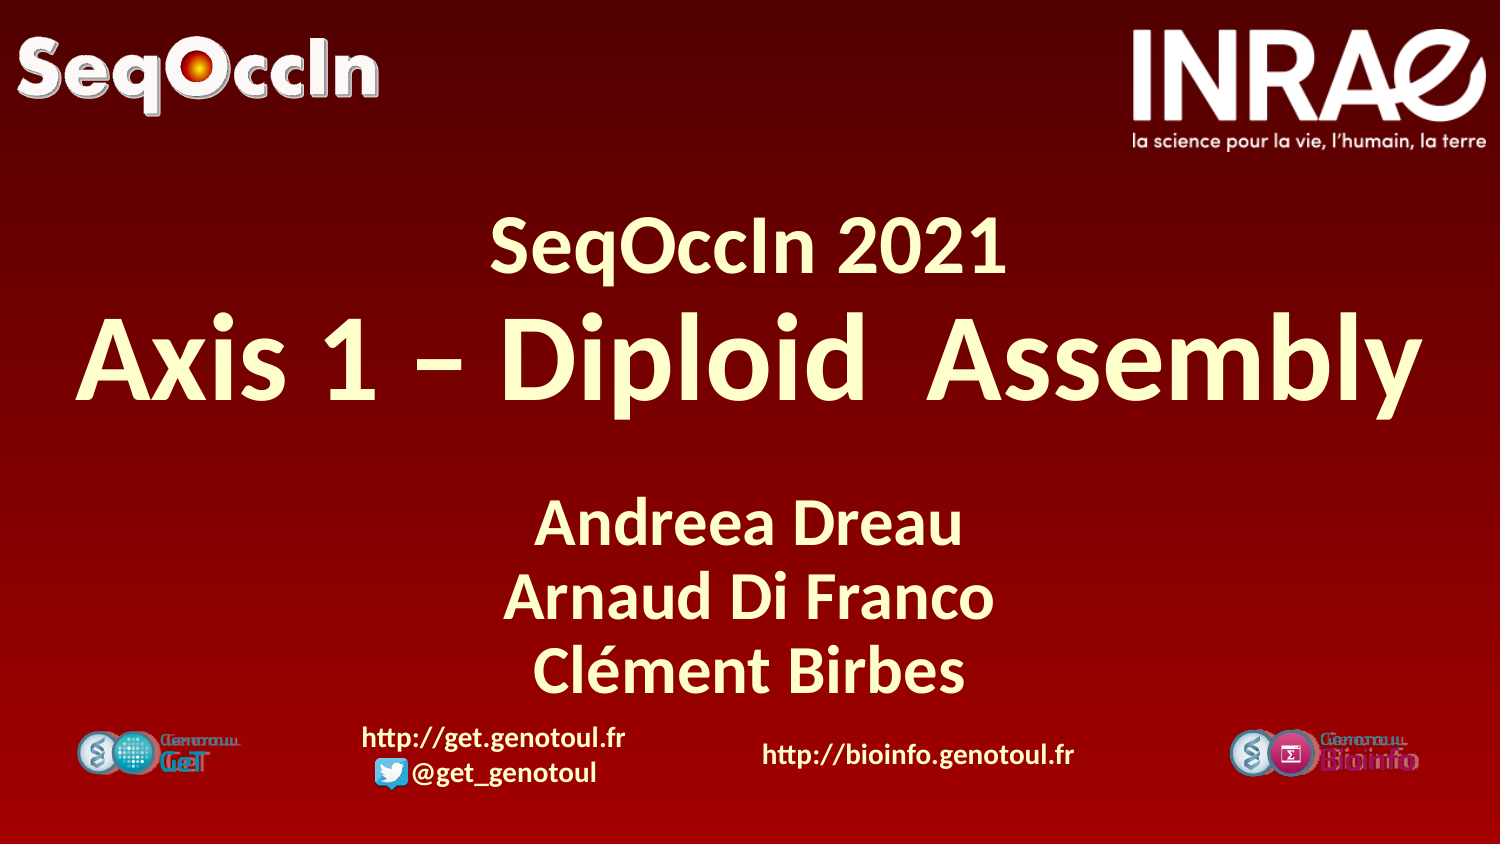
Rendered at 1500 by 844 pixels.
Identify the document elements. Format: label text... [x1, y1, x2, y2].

picture [1133, 29, 1486, 152]
text_box SeqOccIn 2021 Axis 1 – Diploid Assembly Andreea Dreau Arnaud Di Franco Clément Birbes [0, 157, 1500, 825]
picture [2, 19, 392, 125]
